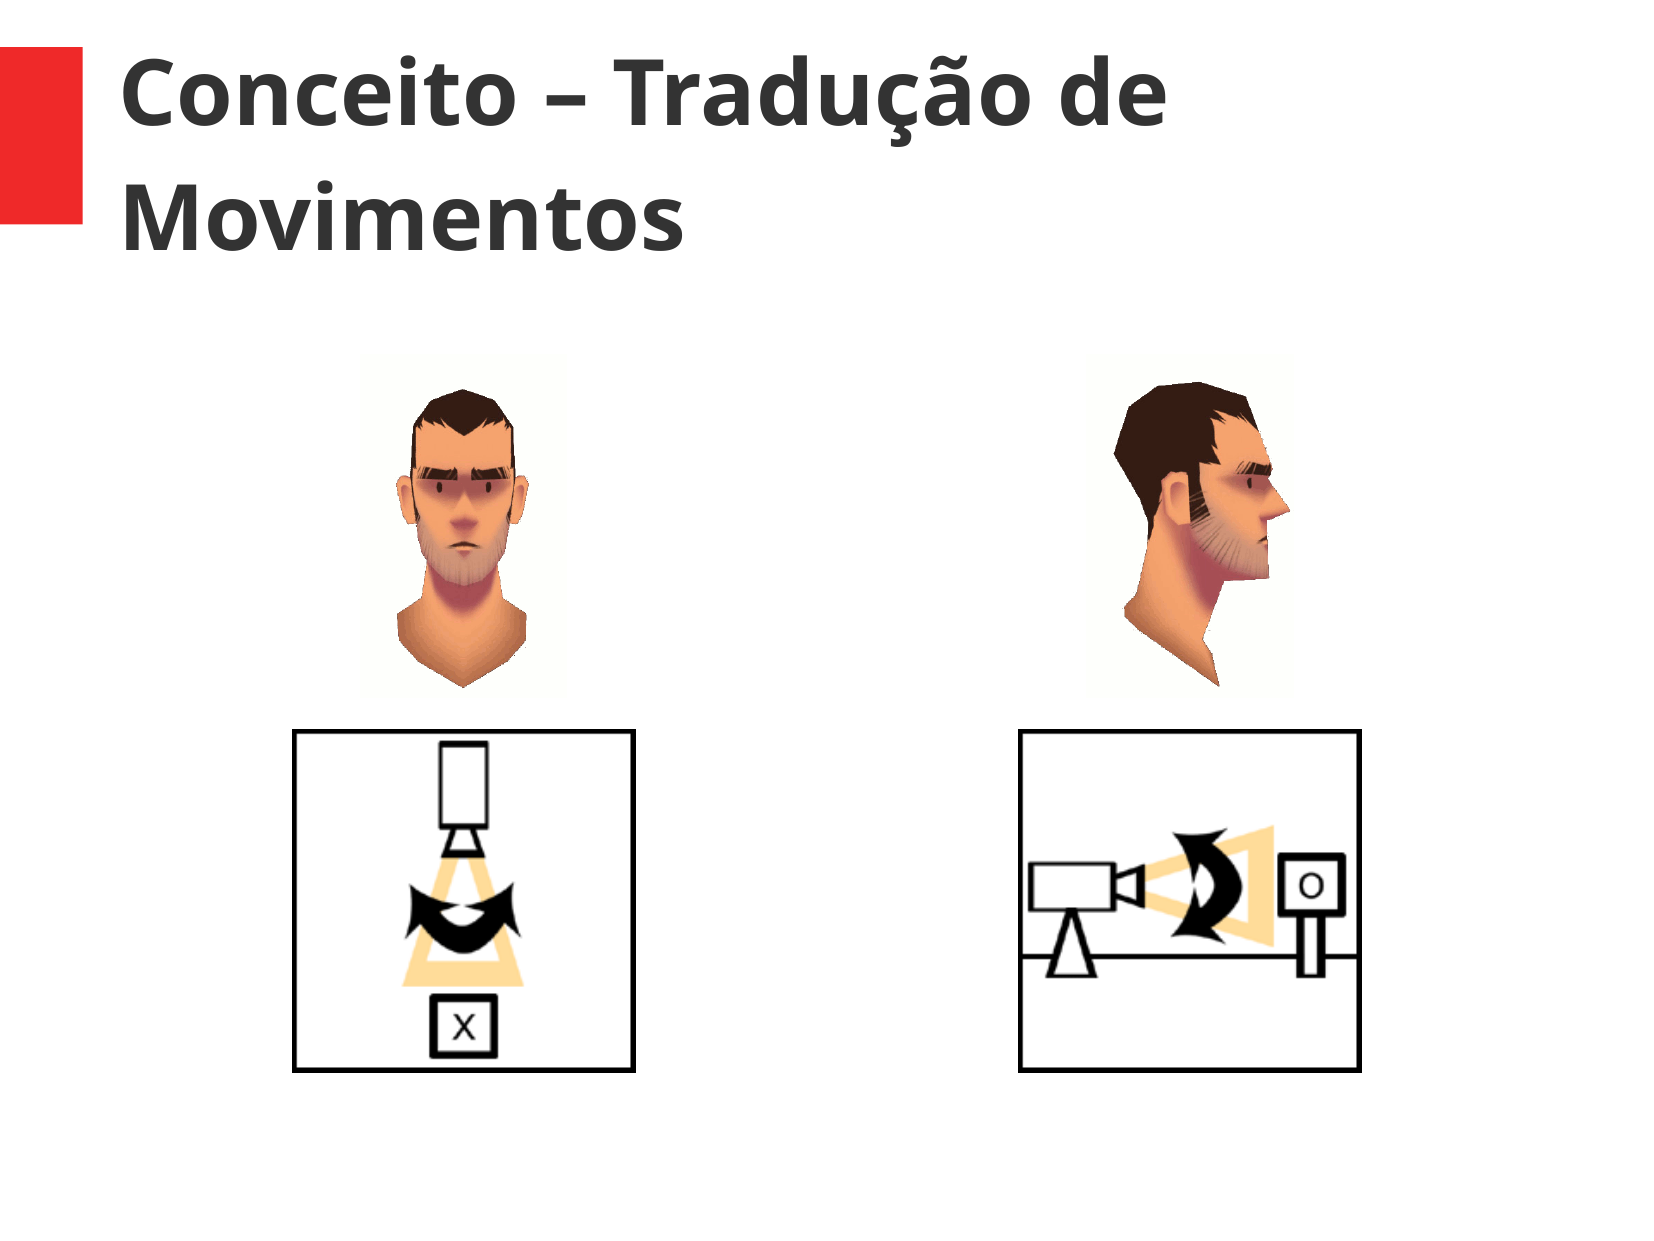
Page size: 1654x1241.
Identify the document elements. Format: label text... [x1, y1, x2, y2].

picture [360, 354, 567, 698]
picture [292, 729, 636, 1074]
picture [1086, 354, 1294, 698]
picture [1018, 729, 1362, 1074]
title Conceito – Tradução de Movimentos [118, 45, 1571, 260]
